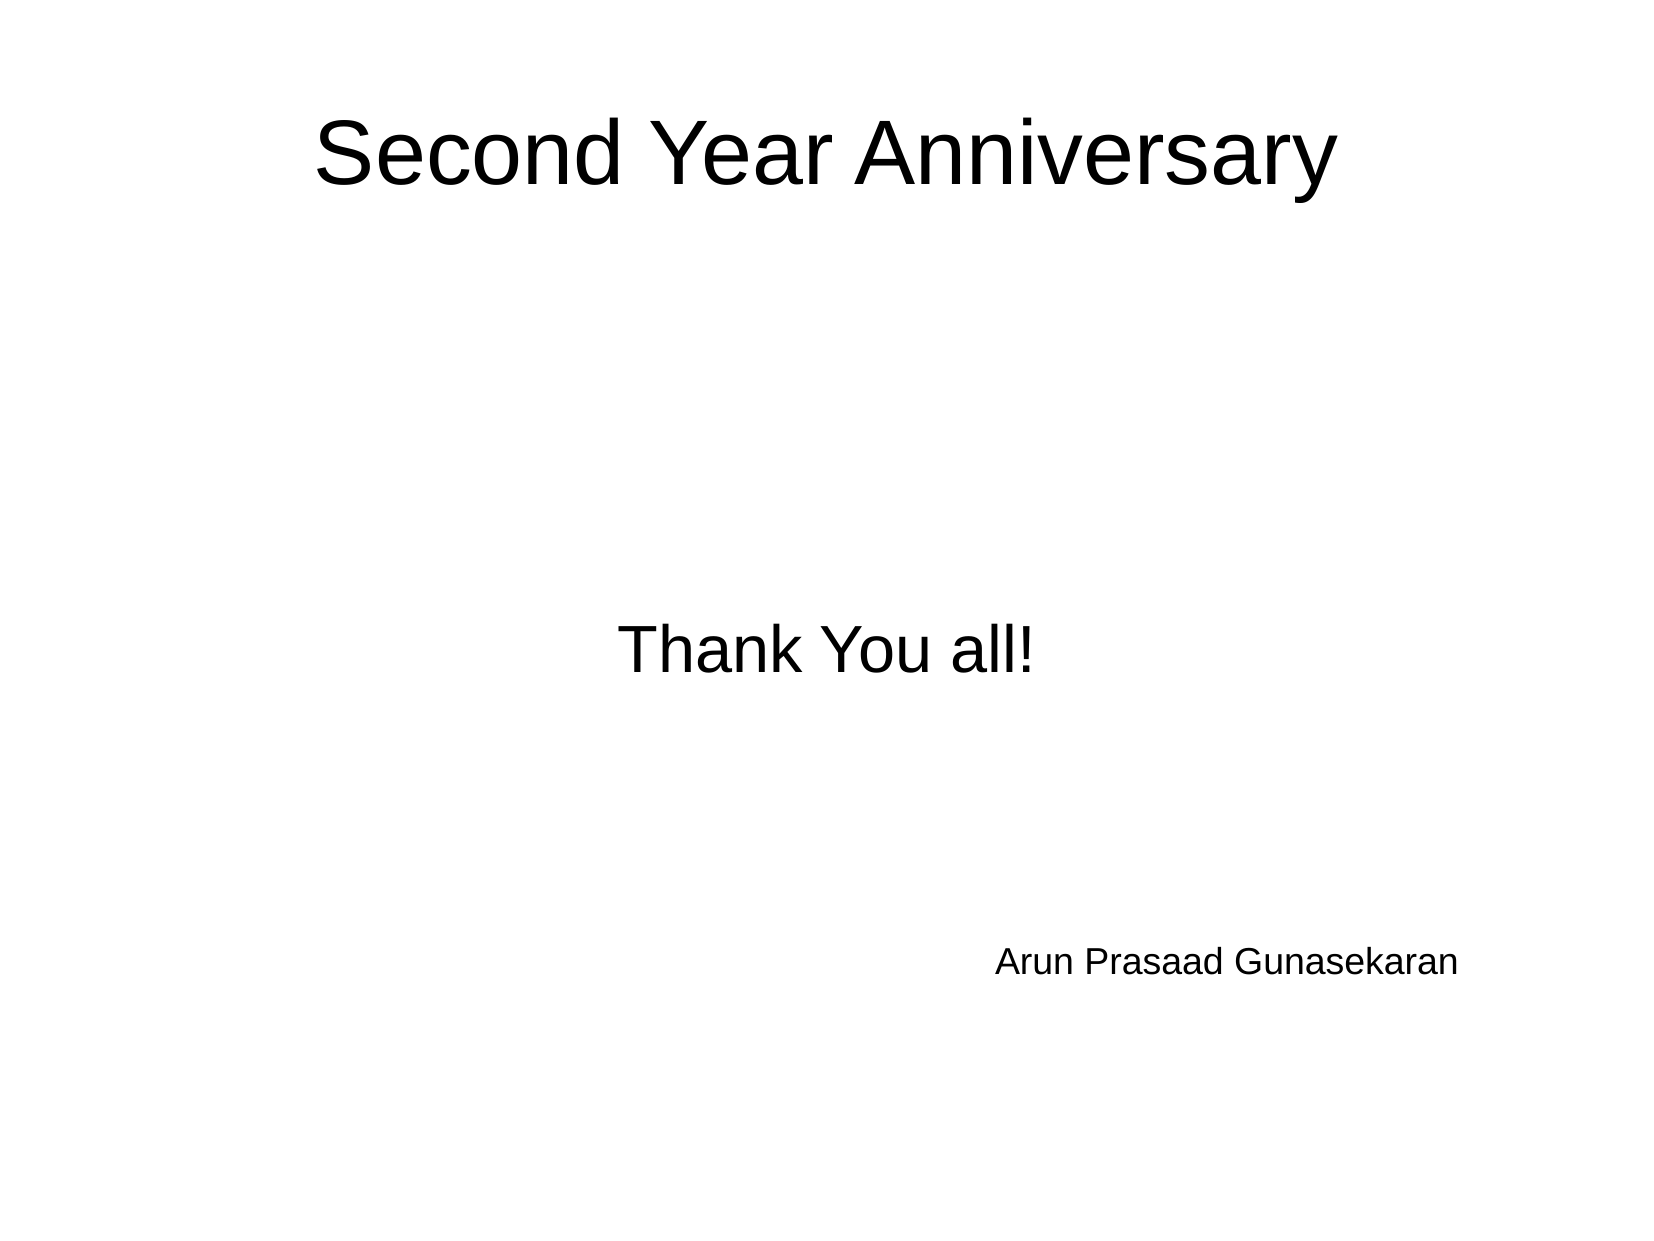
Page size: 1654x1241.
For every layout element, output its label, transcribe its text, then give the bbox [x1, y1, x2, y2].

subtitle Thank You all! [82, 290, 1571, 1010]
title Second Year Anniversary [82, 49, 1571, 257]
text_box Arun Prasaad Gunasekaran [980, 933, 1560, 990]
